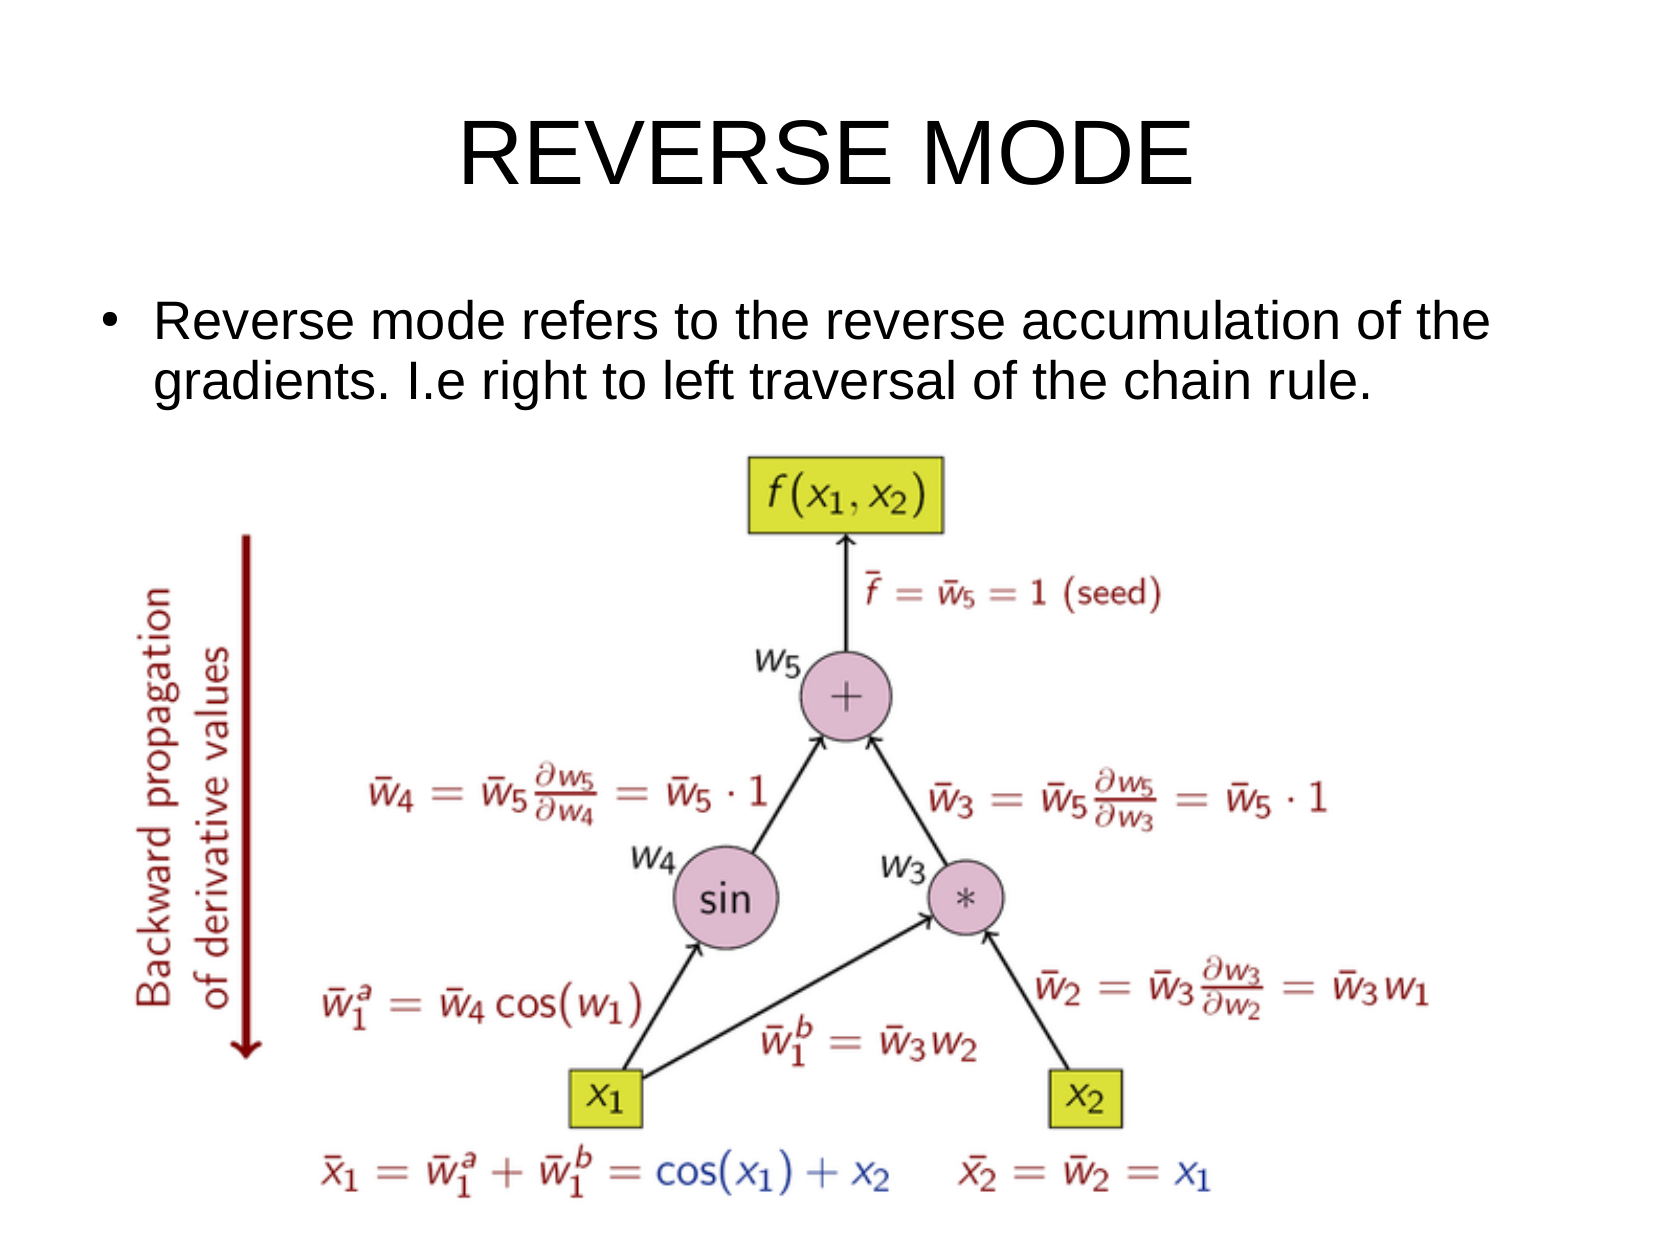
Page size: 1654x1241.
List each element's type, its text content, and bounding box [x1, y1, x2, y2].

picture [131, 434, 1471, 1216]
title REVERSE MODE [82, 49, 1571, 257]
list Reverse mode refers to the reverse accumulation of the gradients. I.e right to left traversal of the chain rule. [82, 290, 1571, 1010]
